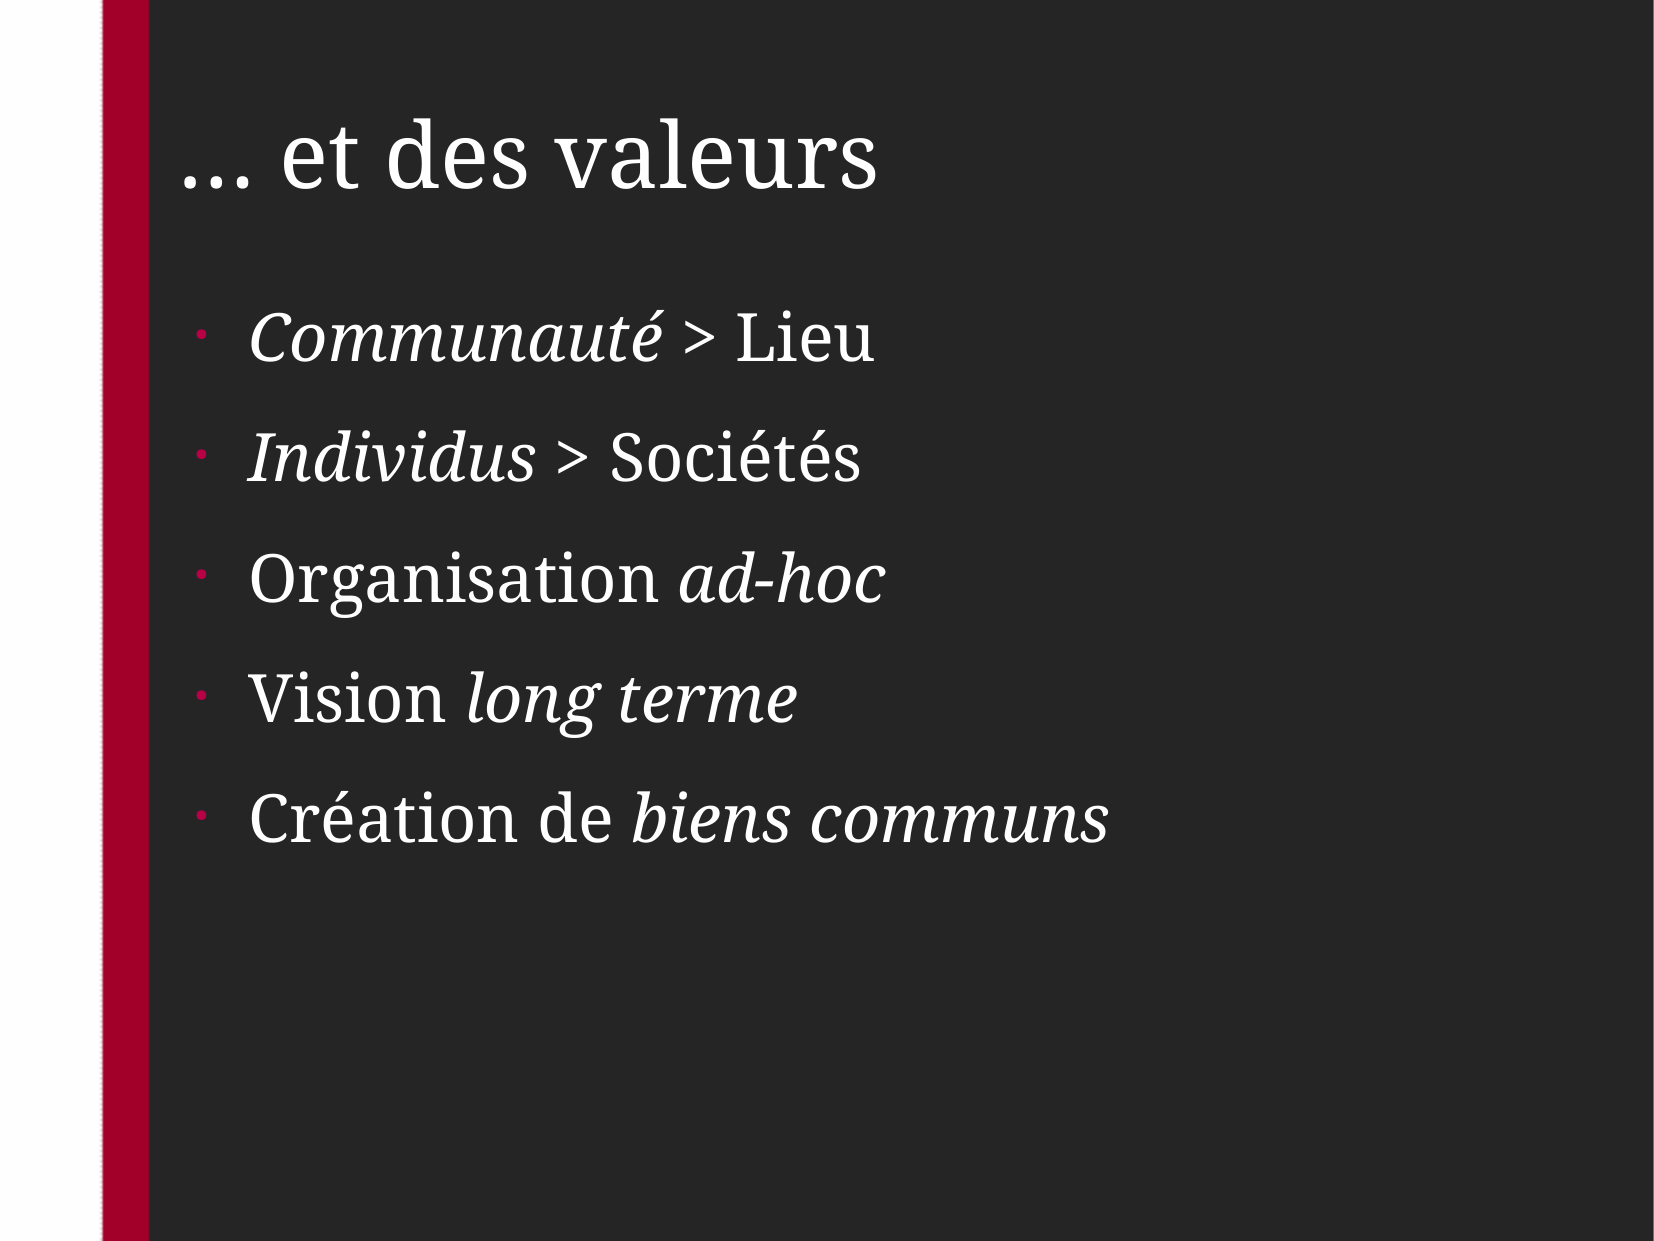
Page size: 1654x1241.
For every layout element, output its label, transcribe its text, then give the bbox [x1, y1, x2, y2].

picture [0, 0, 1654, 1241]
title … et des valeurs [177, 56, 1595, 250]
list Communauté > Lieu Individus > Sociétés Organisation ad-hoc Vision long terme Création de biens communs [177, 290, 1595, 1109]
